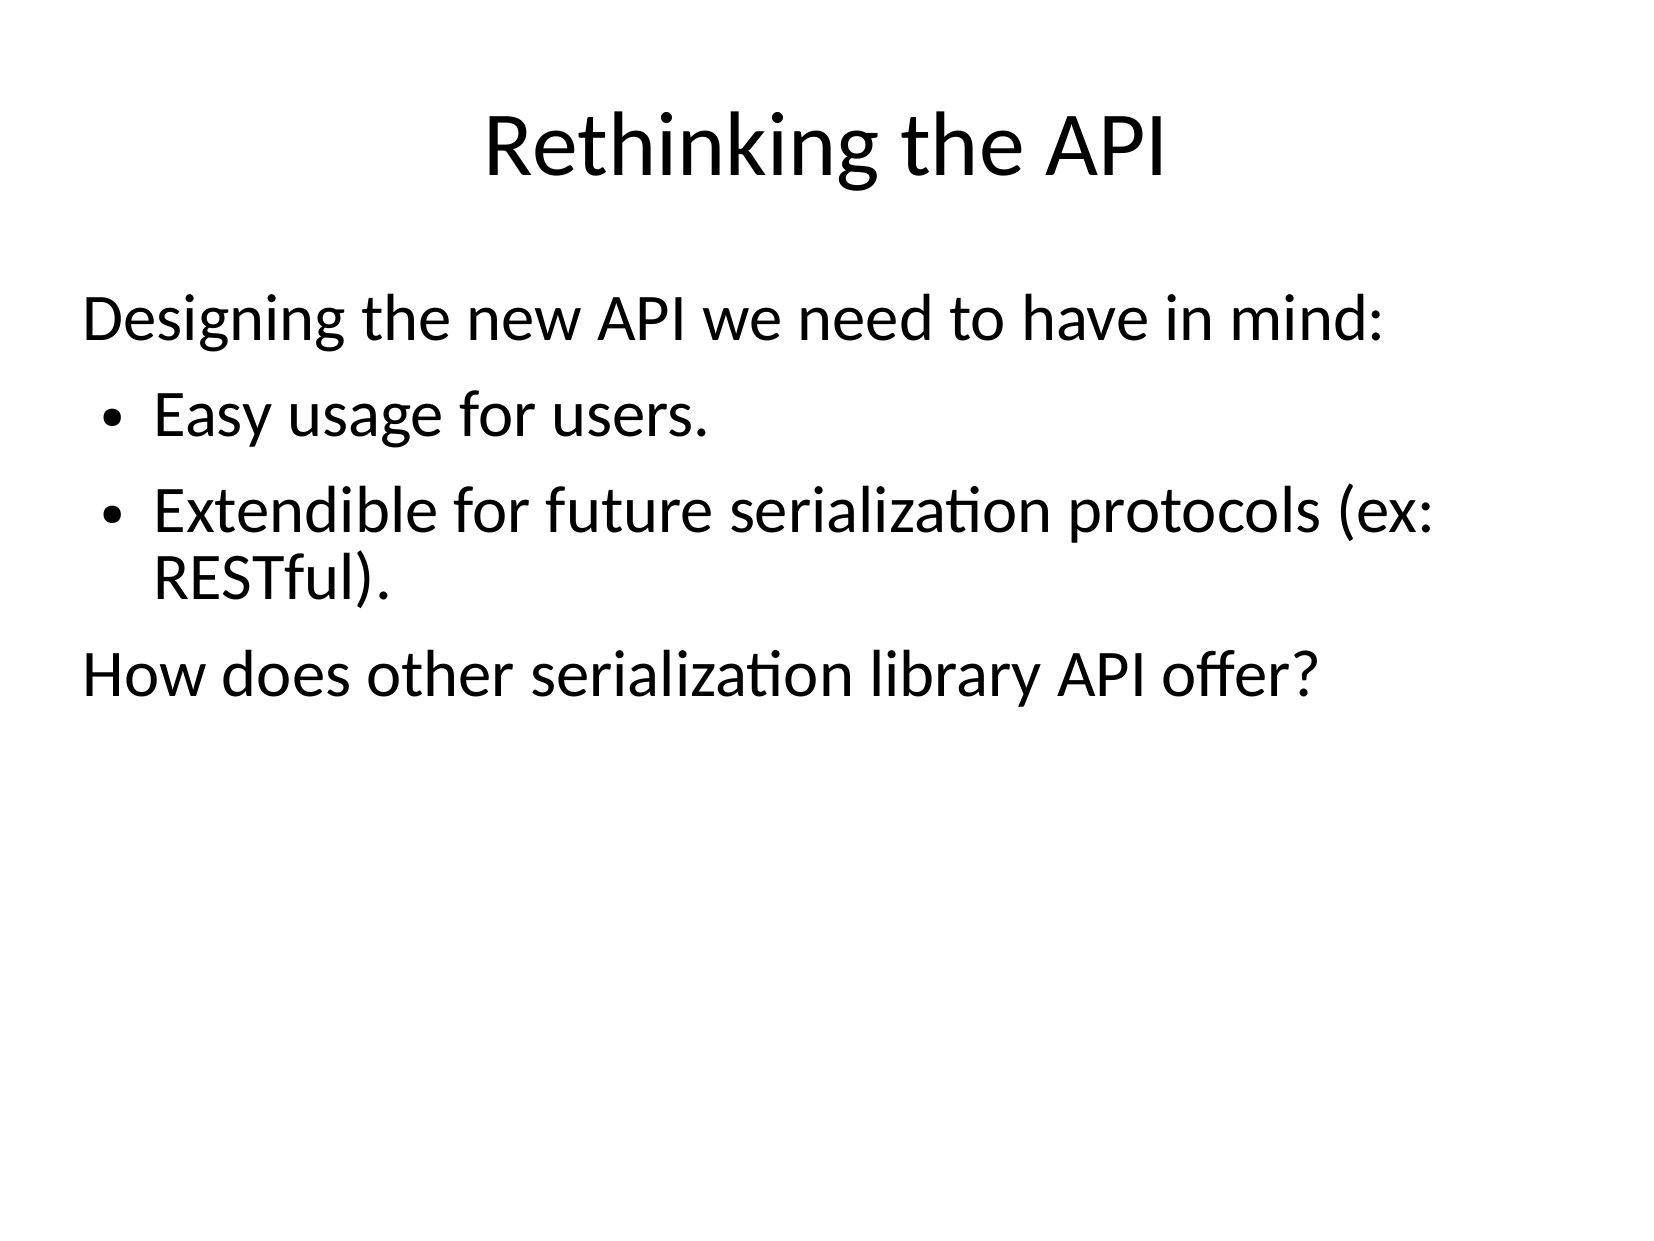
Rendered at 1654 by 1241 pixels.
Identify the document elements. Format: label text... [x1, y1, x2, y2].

list Designing the new API we need to have in mind: Easy usage for users. Extendible for future serialization protocols (ex: RESTful). How does other serialization library API offer? [82, 290, 1571, 1010]
title Rethinking the API [82, 49, 1571, 257]
